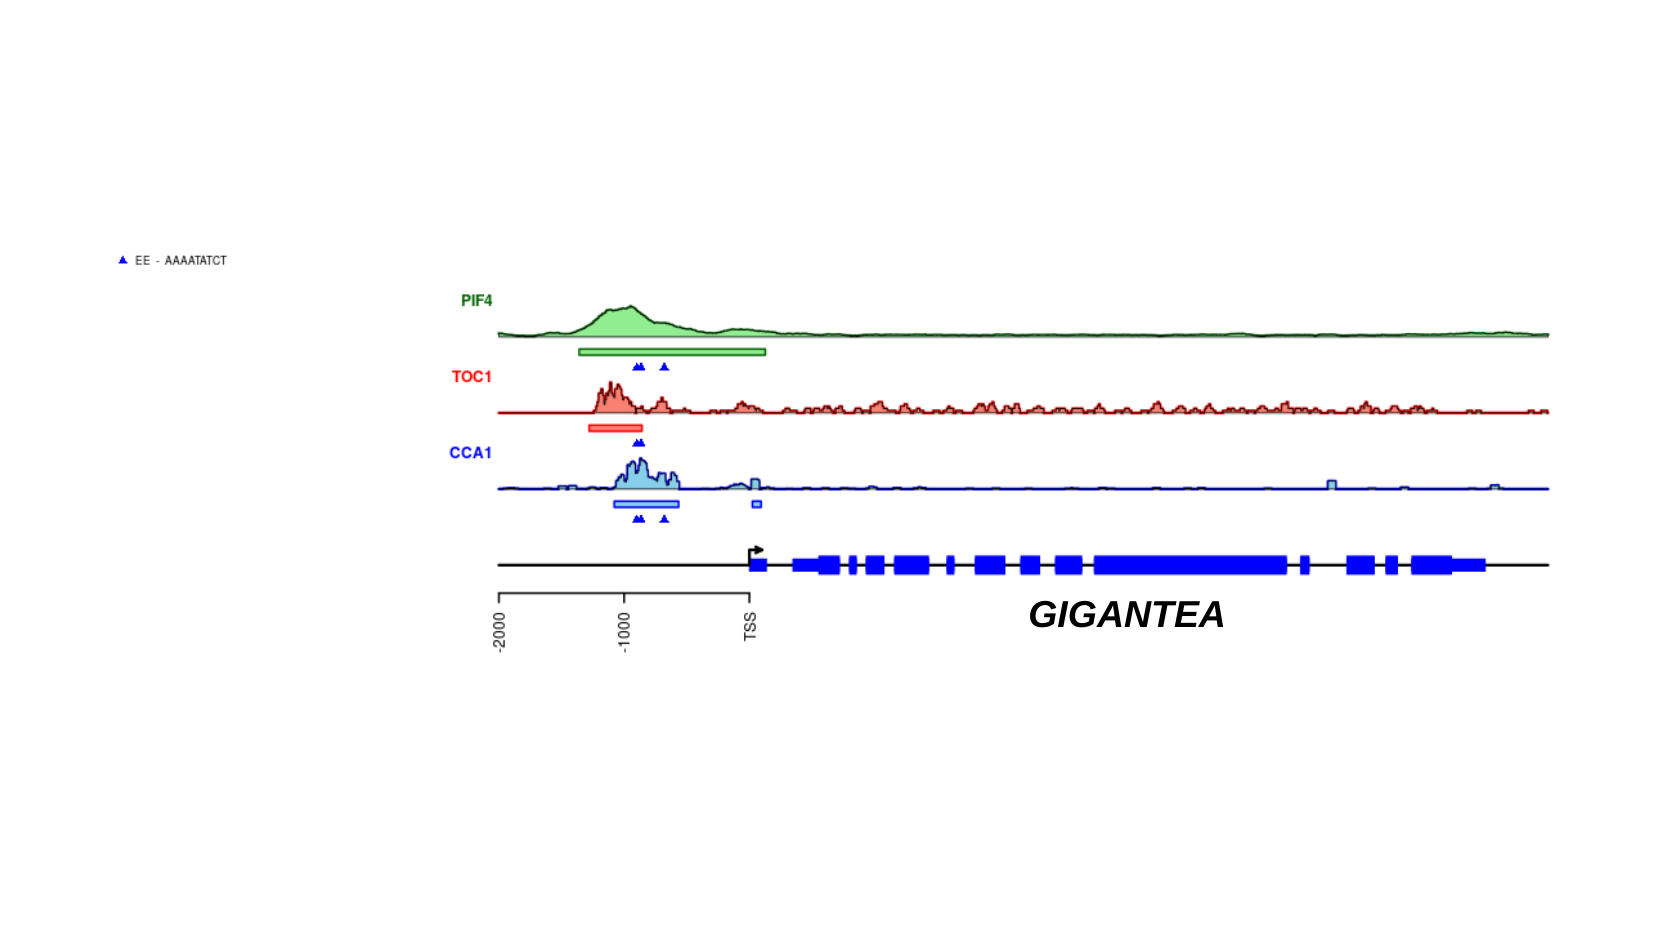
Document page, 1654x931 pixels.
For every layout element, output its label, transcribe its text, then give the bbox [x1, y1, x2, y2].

text_box GIGANTEA [1013, 585, 1569, 643]
picture [0, 172, 1644, 688]
